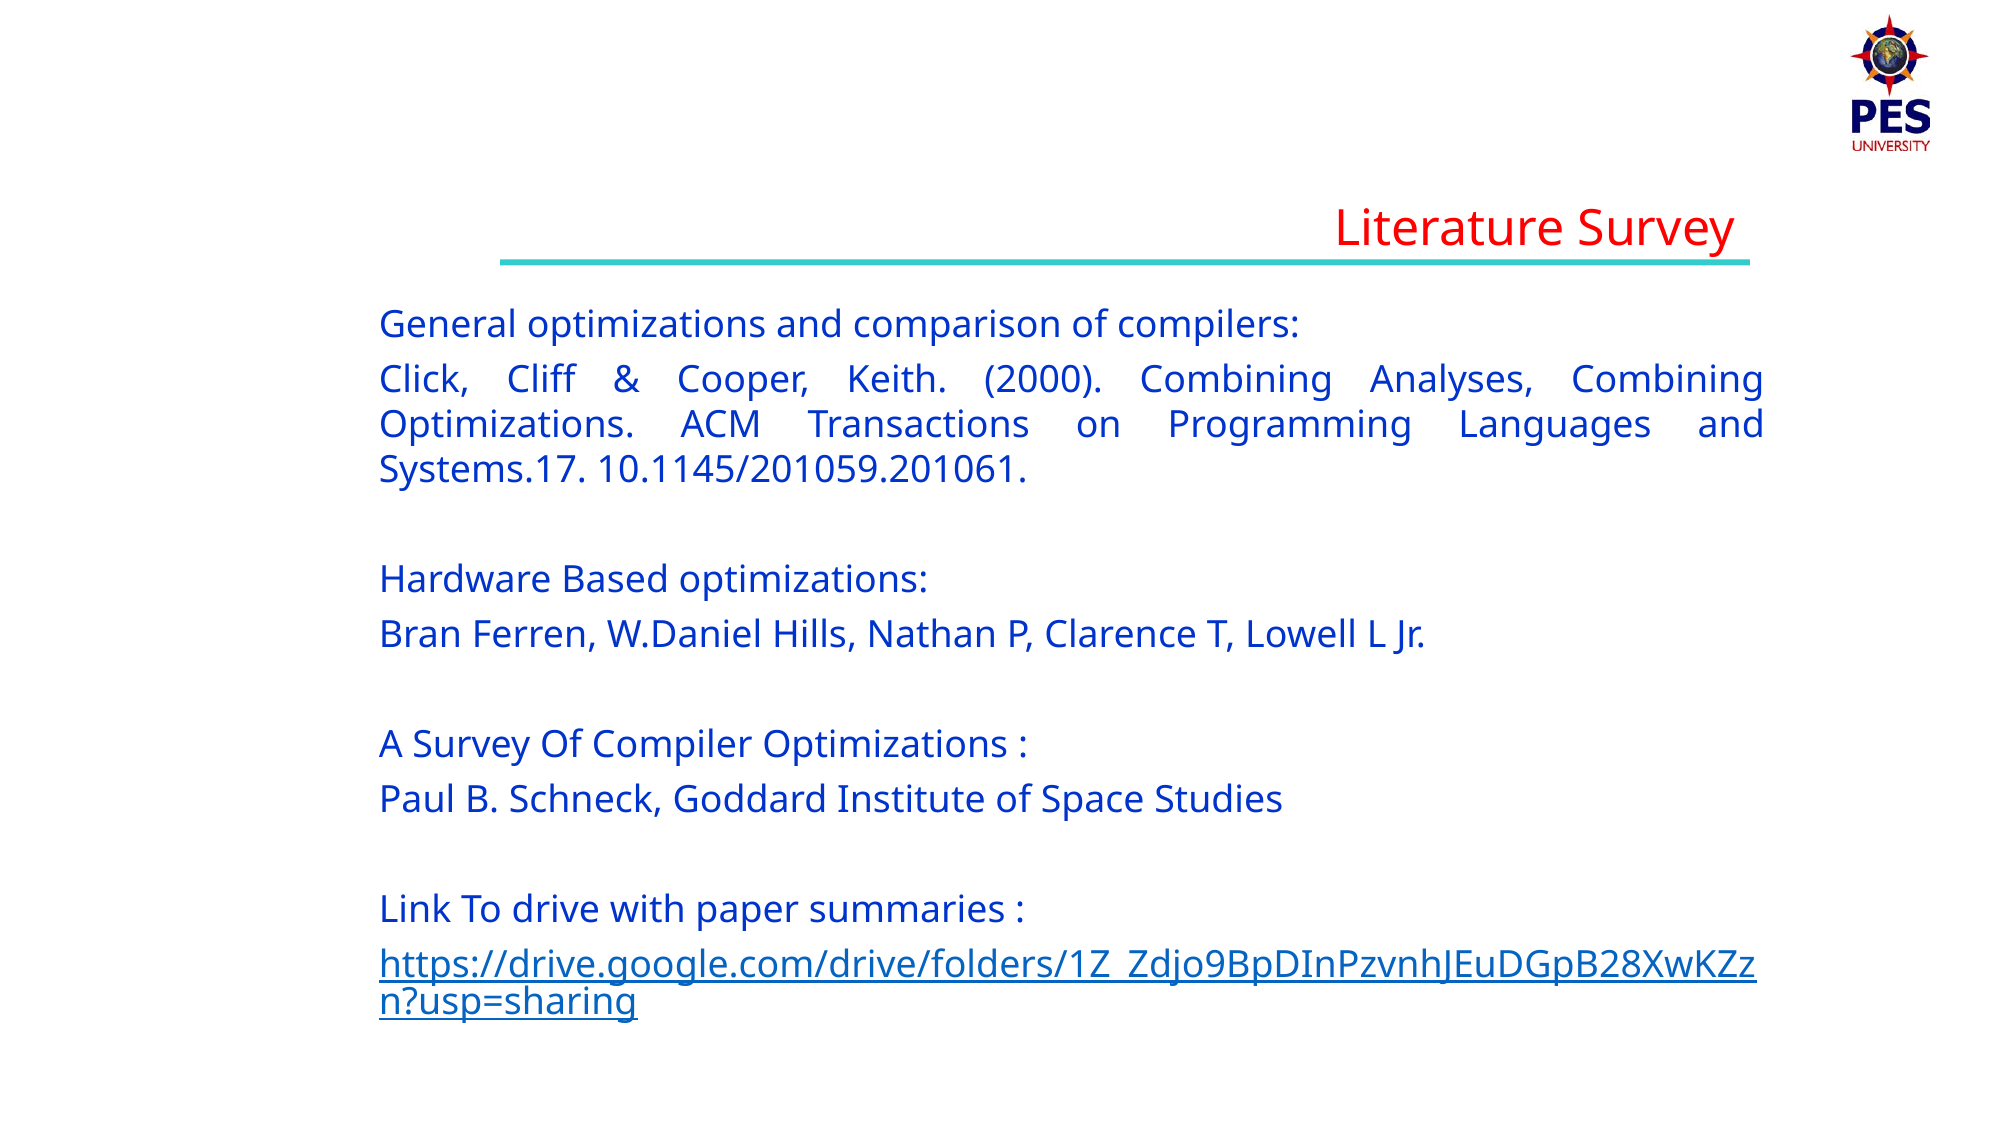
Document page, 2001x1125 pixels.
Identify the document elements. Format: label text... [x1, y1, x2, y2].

text_box General optimizations and comparison of compilers: Click, Cliff & Cooper, Keith. (2000). Combining Analyses, Combining Optimizations. ACM Transactions on Programming Languages and Systems.17. 10.1145/201059.201061. Hardware Based optimizations: Bran Ferren, W.Daniel Hills, Nathan P, Clarence T, Lowell L Jr. A Survey Of Compiler Optimizations : Paul B. Schneck, Goddard Institute of Space Studies Link To drive with paper summaries : https://drive.google.com/drive/folders/1Z_Zdjo9BpDInPzvnhJEuDGpB28XwKZzn?usp=sharing [363, 562, 1781, 1046]
text_box Literature Survey [585, 187, 1750, 264]
text_box [500, 259, 1750, 266]
picture [1850, 14, 1930, 151]
